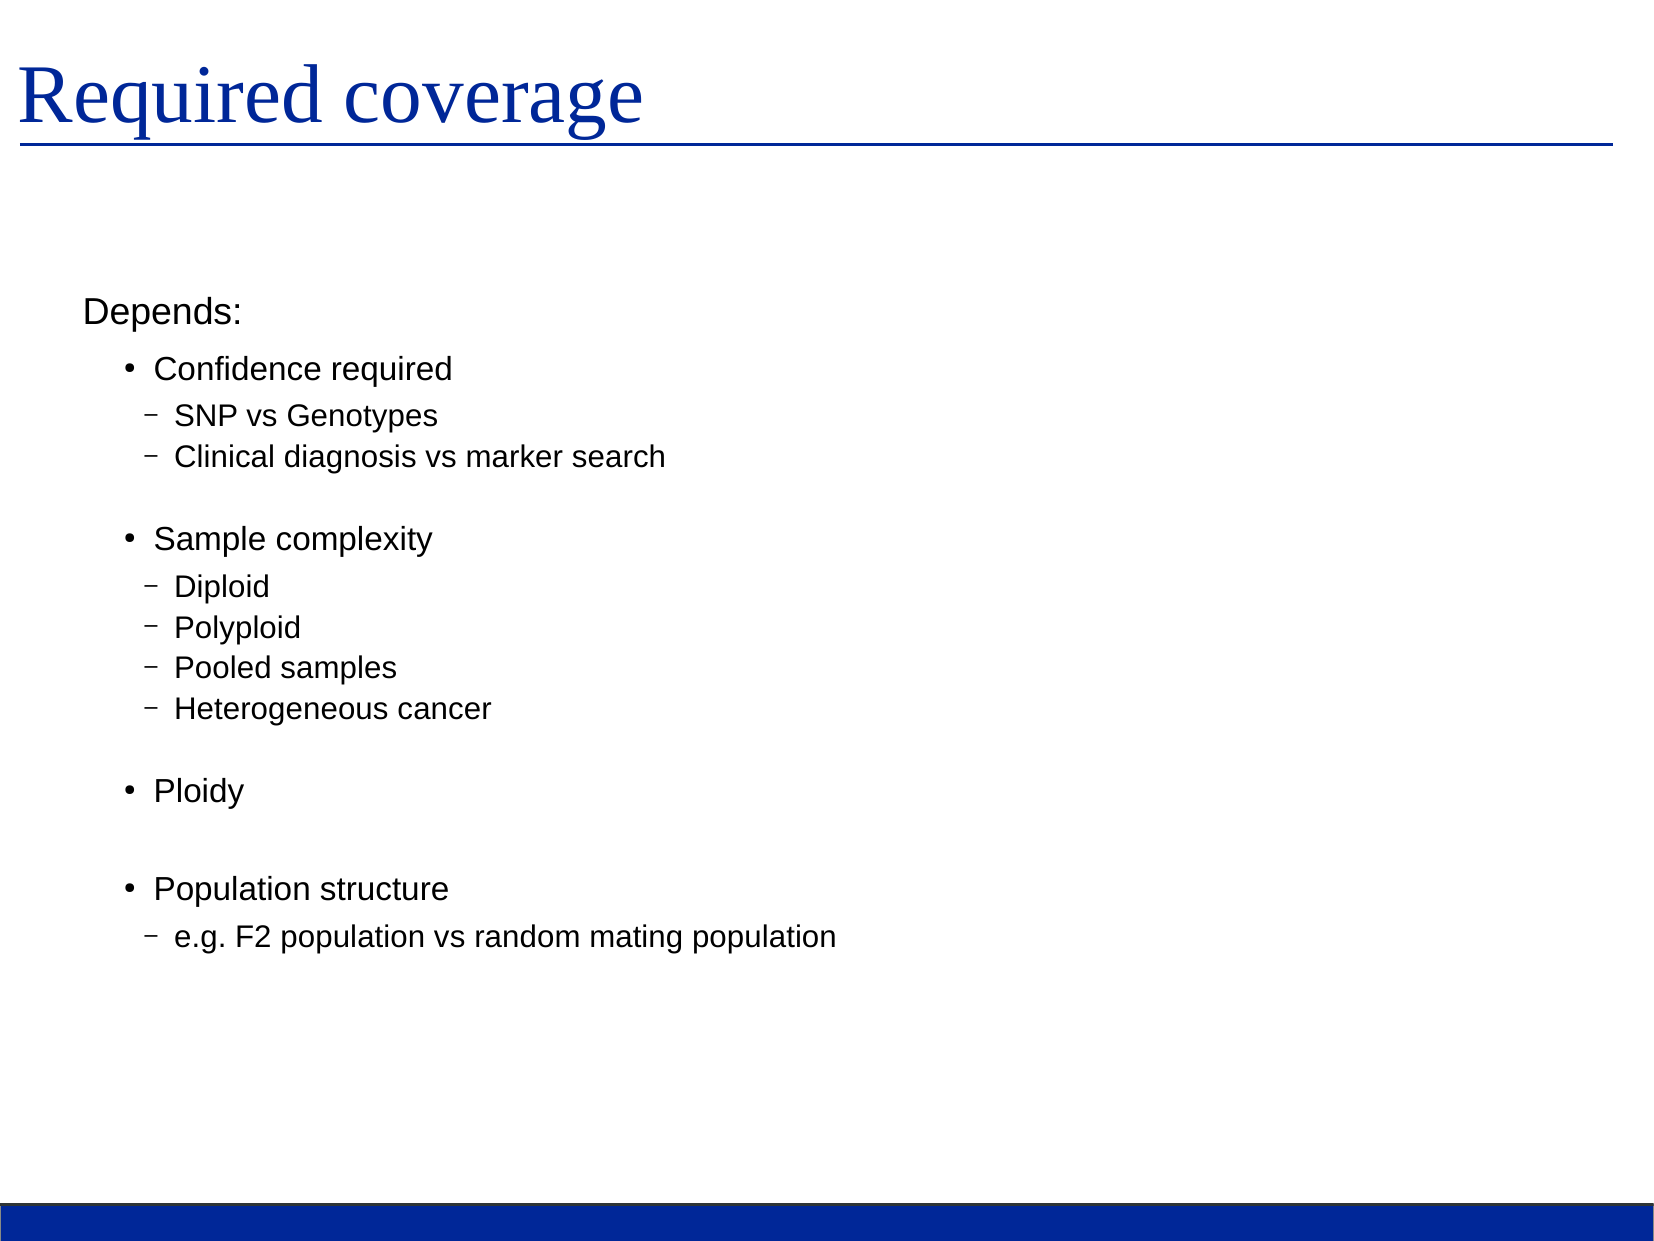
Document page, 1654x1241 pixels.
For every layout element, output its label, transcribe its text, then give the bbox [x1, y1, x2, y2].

title Required coverage [17, 0, 1589, 198]
list Depends: Confidence required SNP vs Genotypes Clinical diagnosis vs marker search Sample complexity Diploid Polyploid Pooled samples Heterogeneous cancer Ploidy Population structure e.g. F2 population vs random mating population [82, 290, 1571, 1109]
